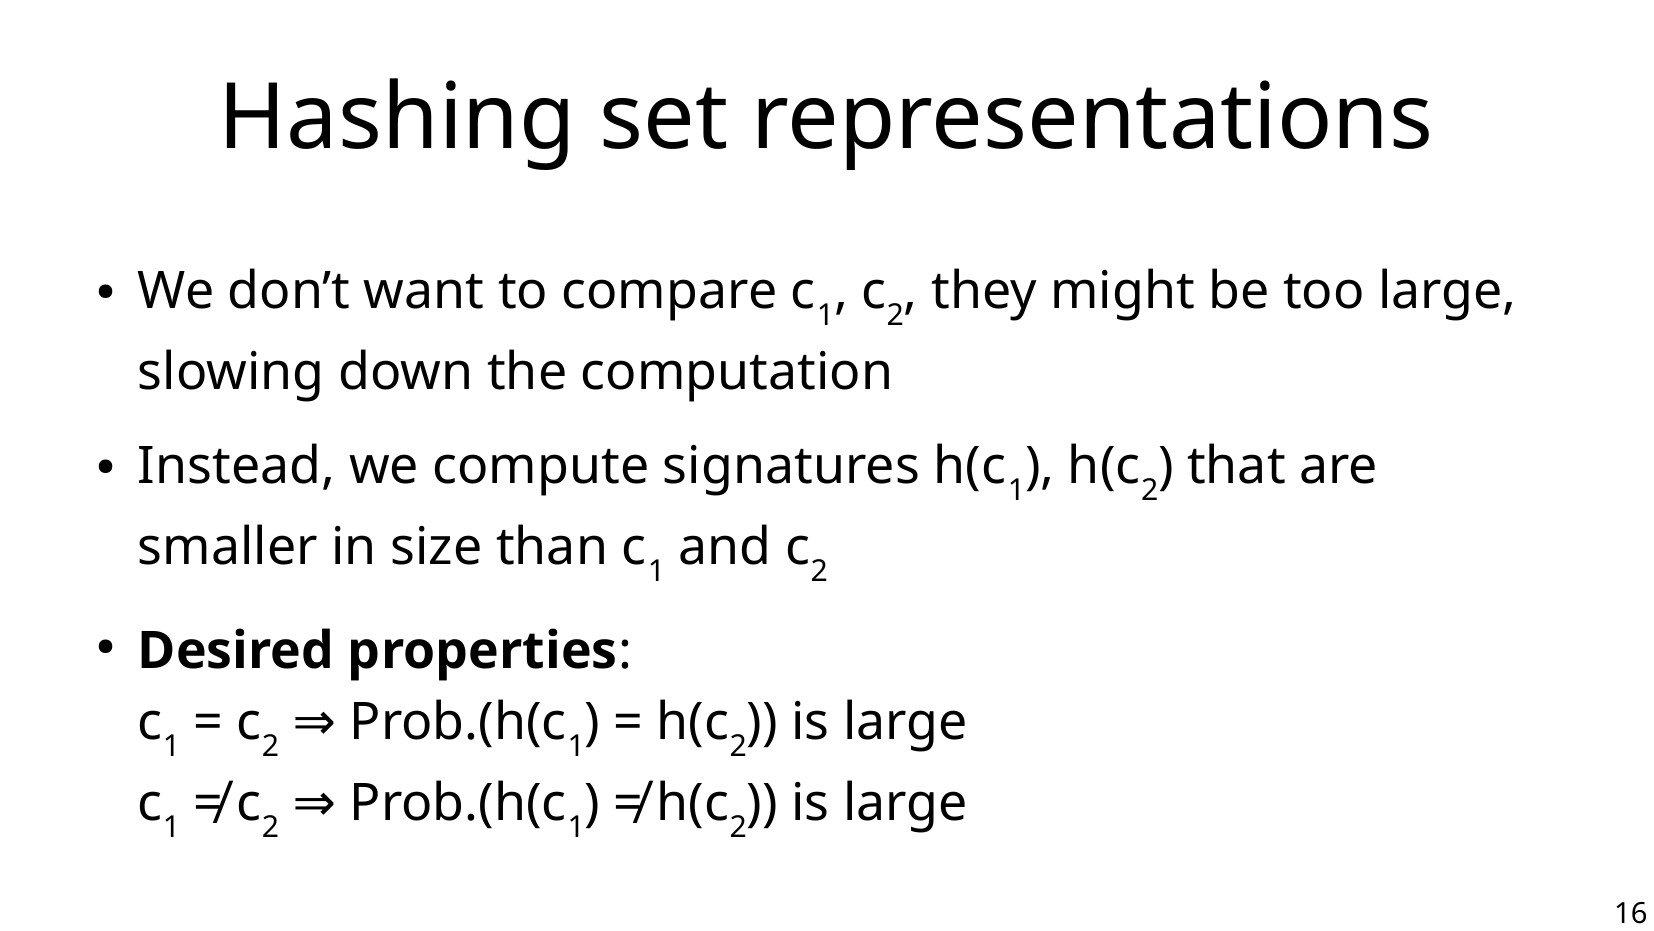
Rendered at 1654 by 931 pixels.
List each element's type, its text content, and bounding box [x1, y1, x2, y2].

title Hashing set representations [82, 1, 1571, 226]
list We don’t want to compare c1, c2, they might be too large, slowing down the computation Instead, we compute signatures h(c1), h(c2) that are smaller in size than c1 and c2 Desired properties: c1 = c2 ⇒ Prob.(h(c1) = h(c2)) is large c1 ≠ c2 ⇒ Prob.(h(c1) ≠ h(c2)) is large [82, 253, 1571, 856]
